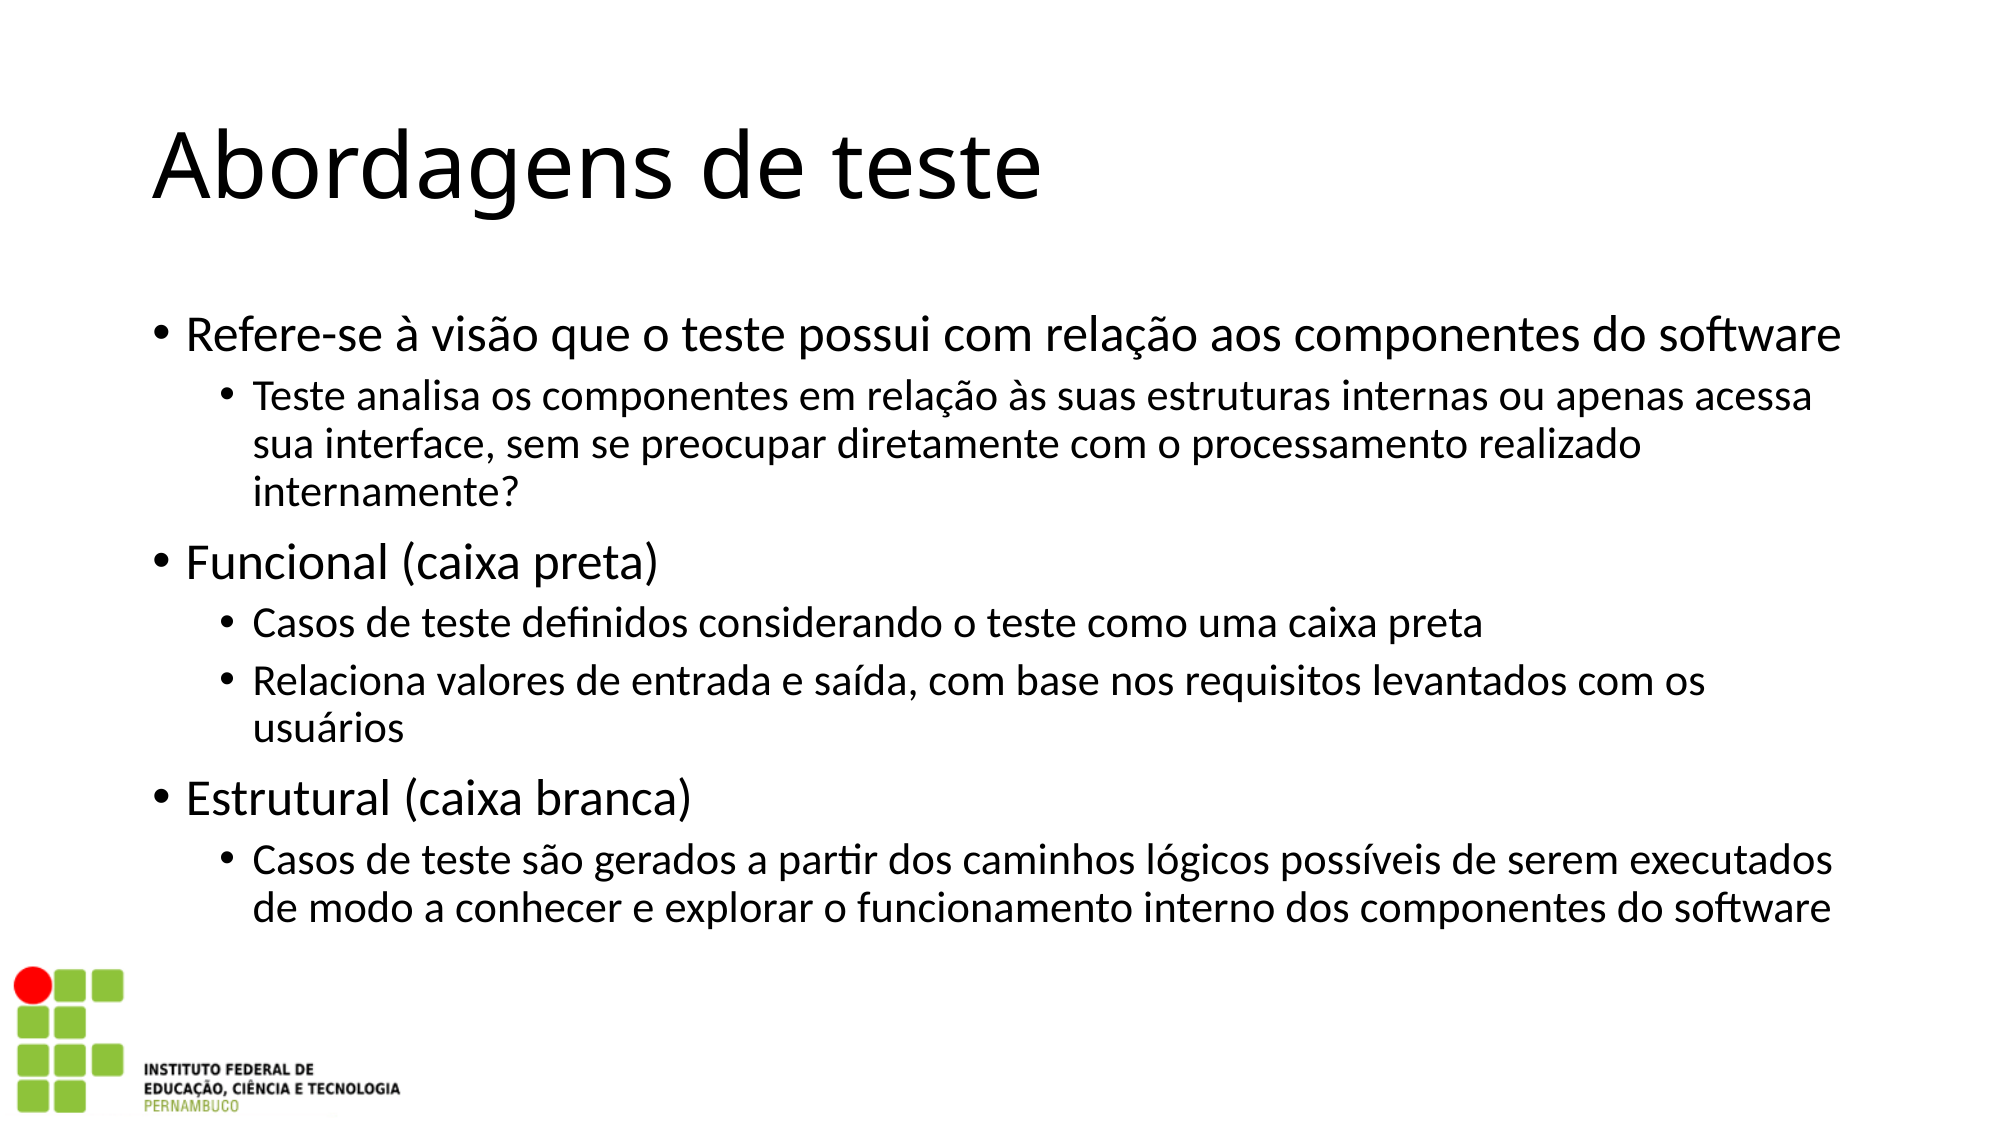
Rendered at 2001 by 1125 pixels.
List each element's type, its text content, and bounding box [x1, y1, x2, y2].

title Abordagens de teste [137, 59, 1863, 278]
picture [5, 959, 408, 1118]
list Refere-se à visão que o teste possui com relação aos componentes do software Teste analisa os componentes em relação às suas estruturas internas ou apenas acessa sua interface, sem se preocupar diretamente com o processamento realizado internamente? Funcional (caixa preta) Casos de teste definidos considerando o teste como uma caixa preta Relaciona valores de entrada e saída, com base nos requisitos levantados com os usuários Estrutural (caixa branca) Casos de teste são gerados a partir dos caminhos lógicos possíveis de serem executados de modo a conhecer e explorar o funcionamento interno dos componentes do software [137, 299, 1863, 1014]
